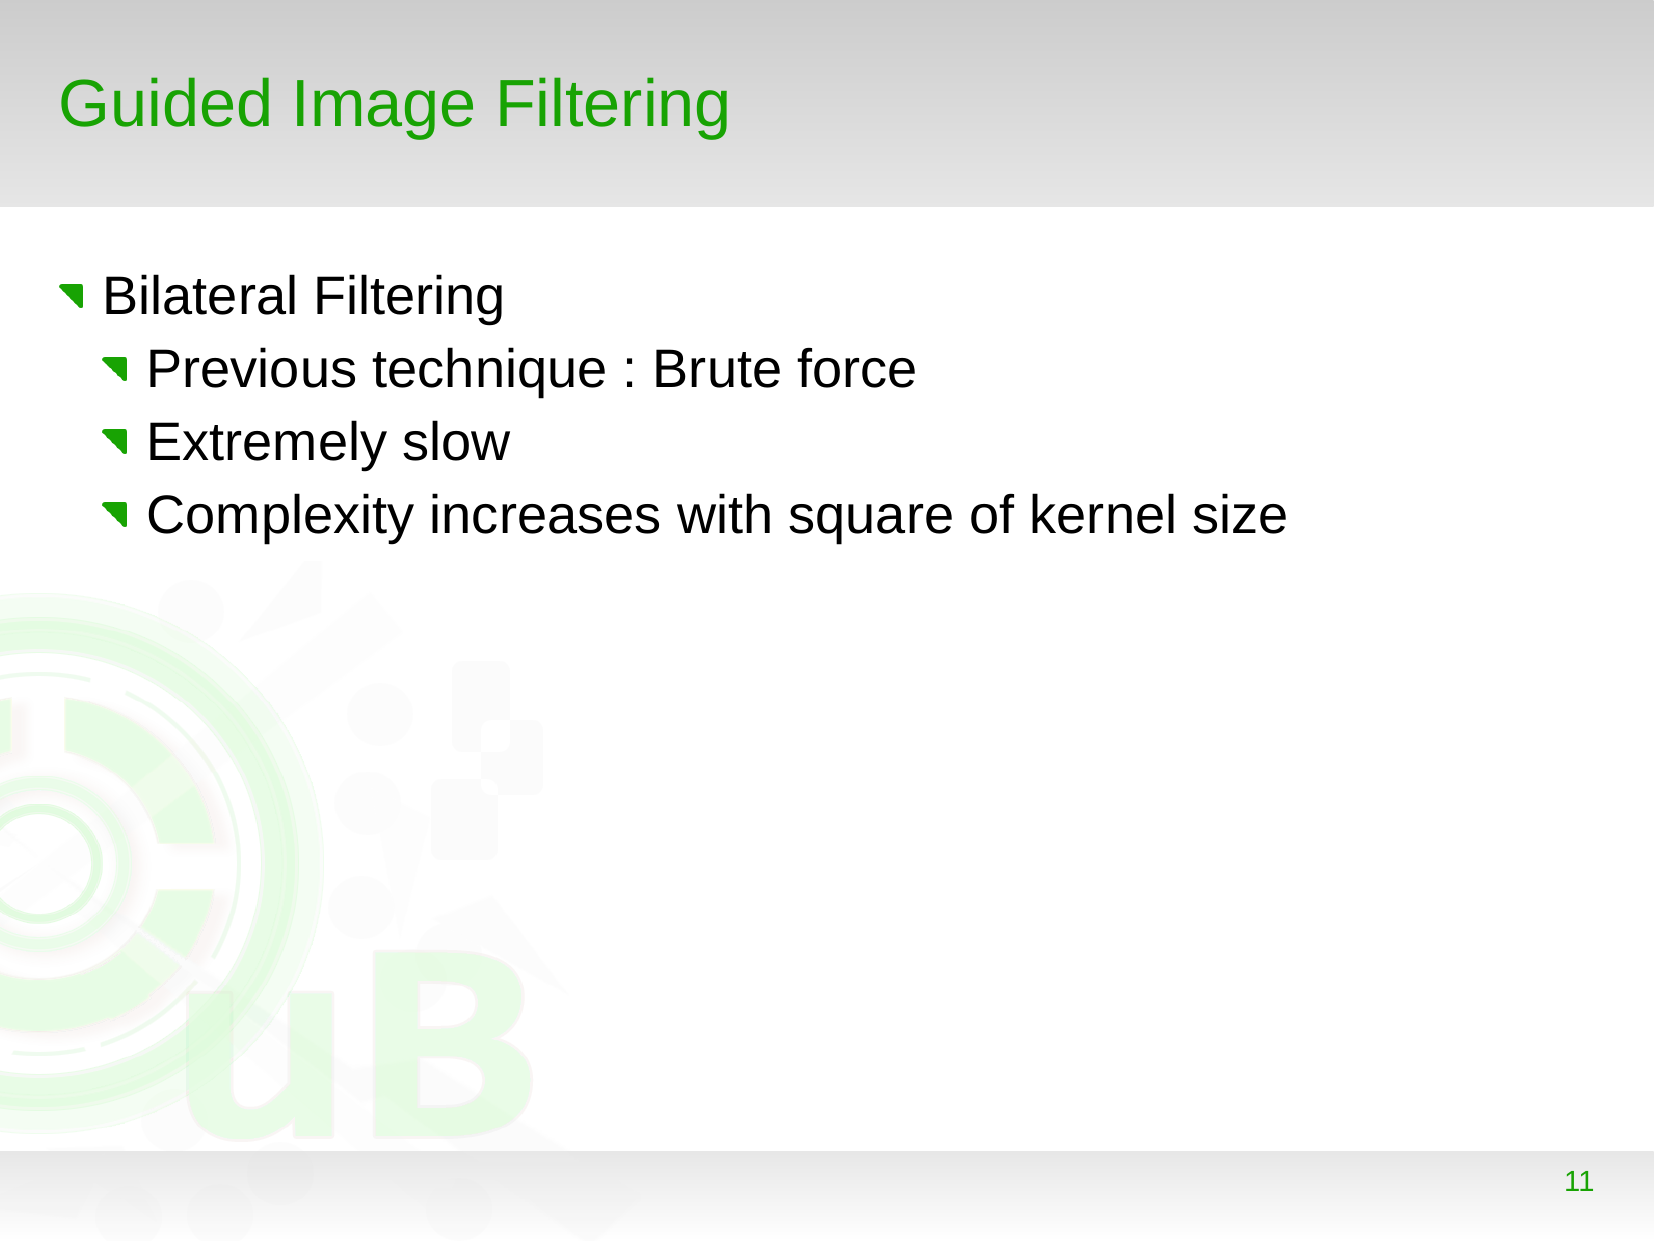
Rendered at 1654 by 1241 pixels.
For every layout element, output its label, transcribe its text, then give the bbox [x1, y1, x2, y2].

title Guided Image Filtering [59, 29, 1595, 178]
list Bilateral Filtering Previous technique : Brute force Extremely slow Complexity increases with square of kernel size [59, 265, 1595, 986]
